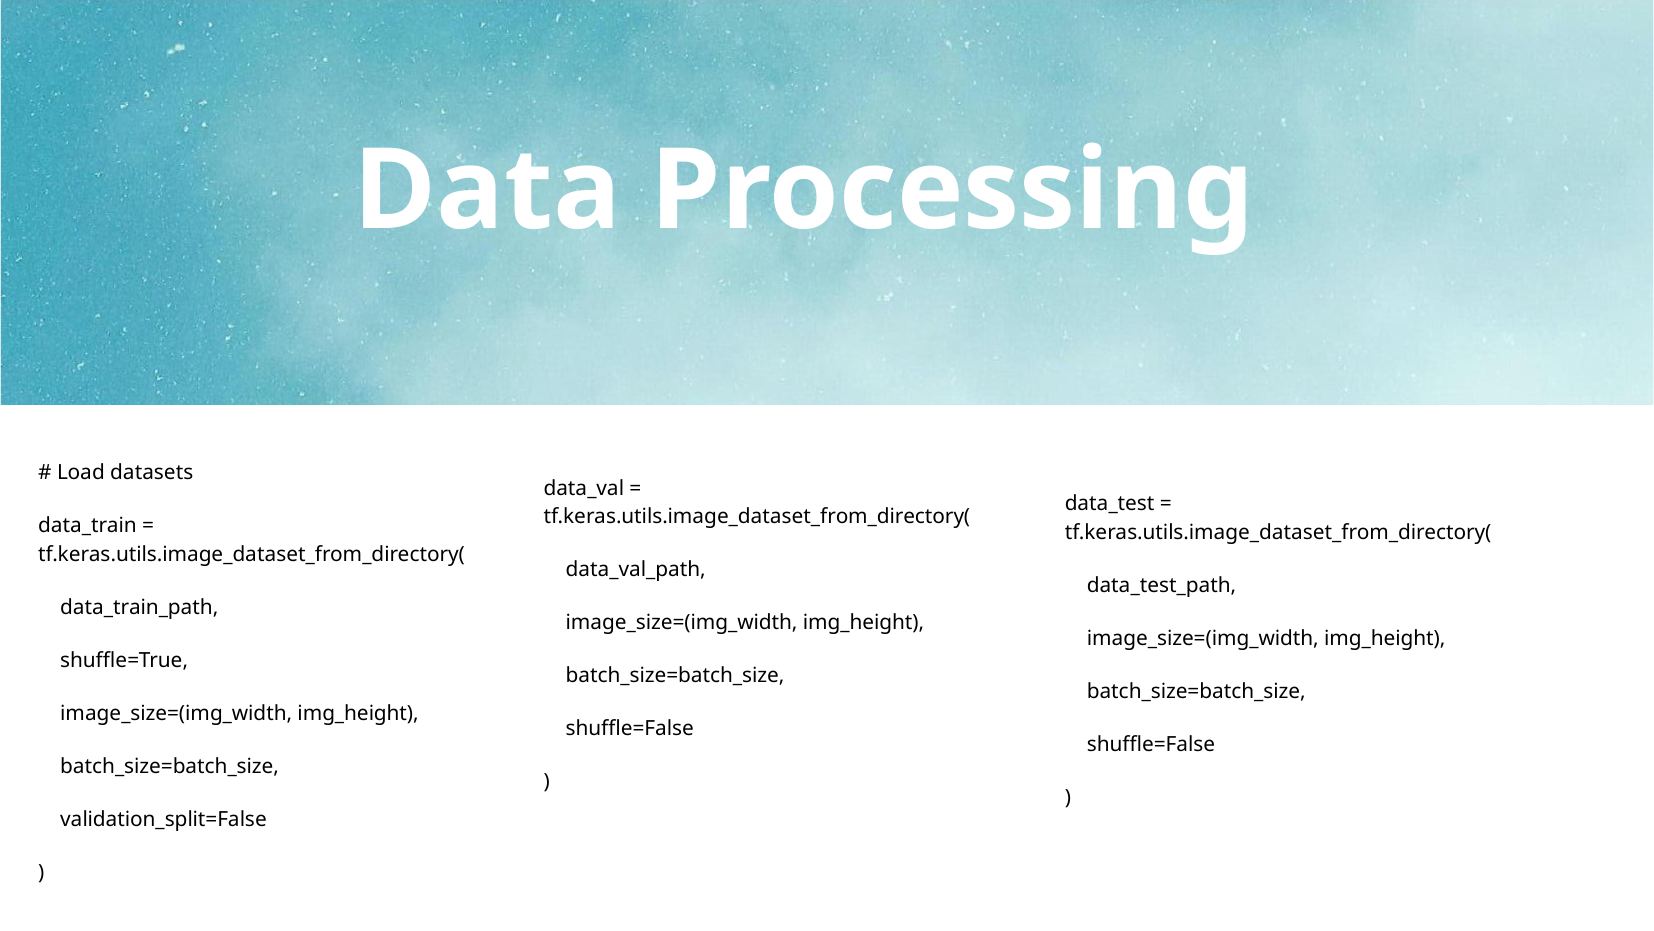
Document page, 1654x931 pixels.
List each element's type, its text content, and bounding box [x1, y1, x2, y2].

text_box data_val = tf.keras.utils.image_dataset_from_directory( data_val_path, image_size=(img_width, img_height), batch_size=batch_size, shuffle=False ) [528, 412, 1013, 901]
picture [2, 1, 1653, 405]
text_box # Load datasets data_train = tf.keras.utils.image_dataset_from_directory( data_train_path, shuffle=True, image_size=(img_width, img_height), batch_size=batch_size, validation_split=False ) [23, 450, 528, 894]
text_box data_test = tf.keras.utils.image_dataset_from_directory( data_test_path, image_size=(img_width, img_height), batch_size=batch_size, shuffle=False ) [1050, 375, 1618, 839]
title Data Processing [75, 37, 1564, 333]
